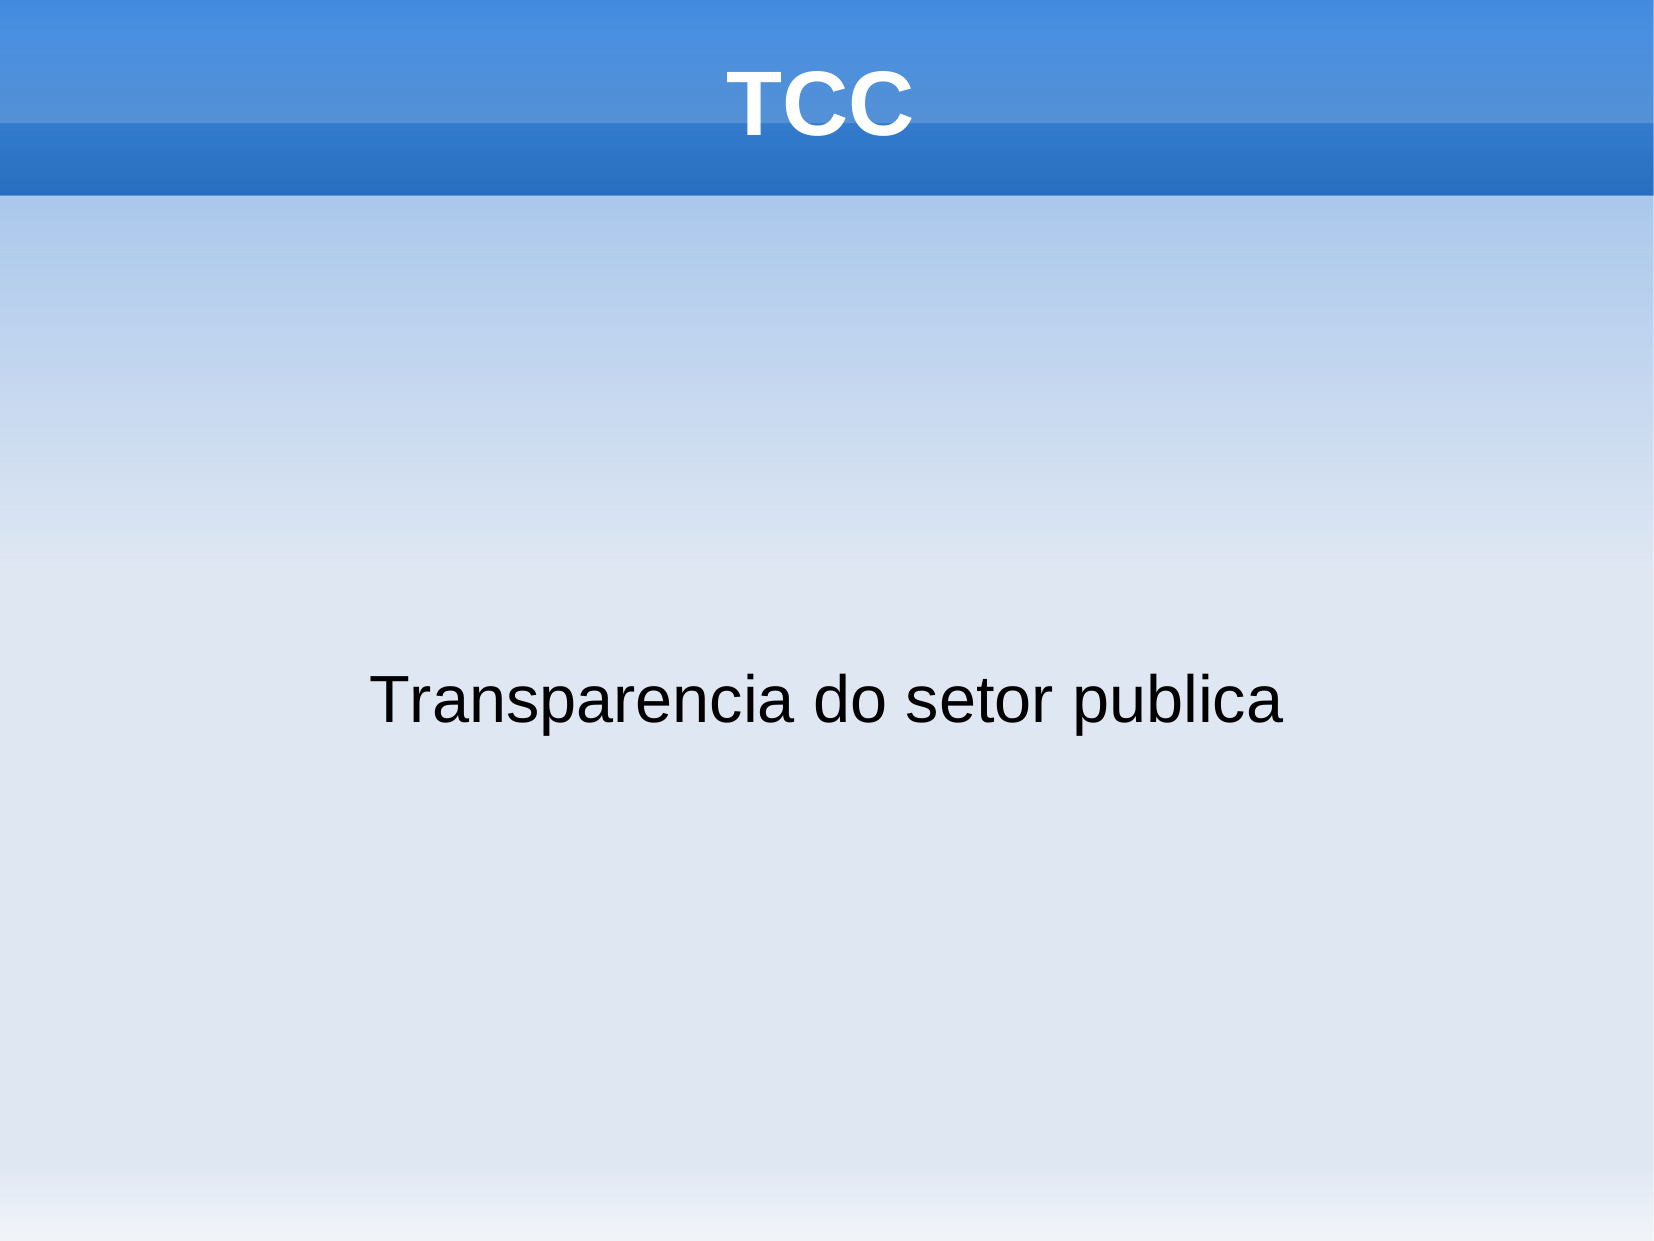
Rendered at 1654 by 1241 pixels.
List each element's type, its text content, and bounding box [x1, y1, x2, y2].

subtitle Transparencia do setor publica [82, 290, 1571, 1109]
title TCC [76, 0, 1565, 208]
picture [0, 0, 1654, 1241]
